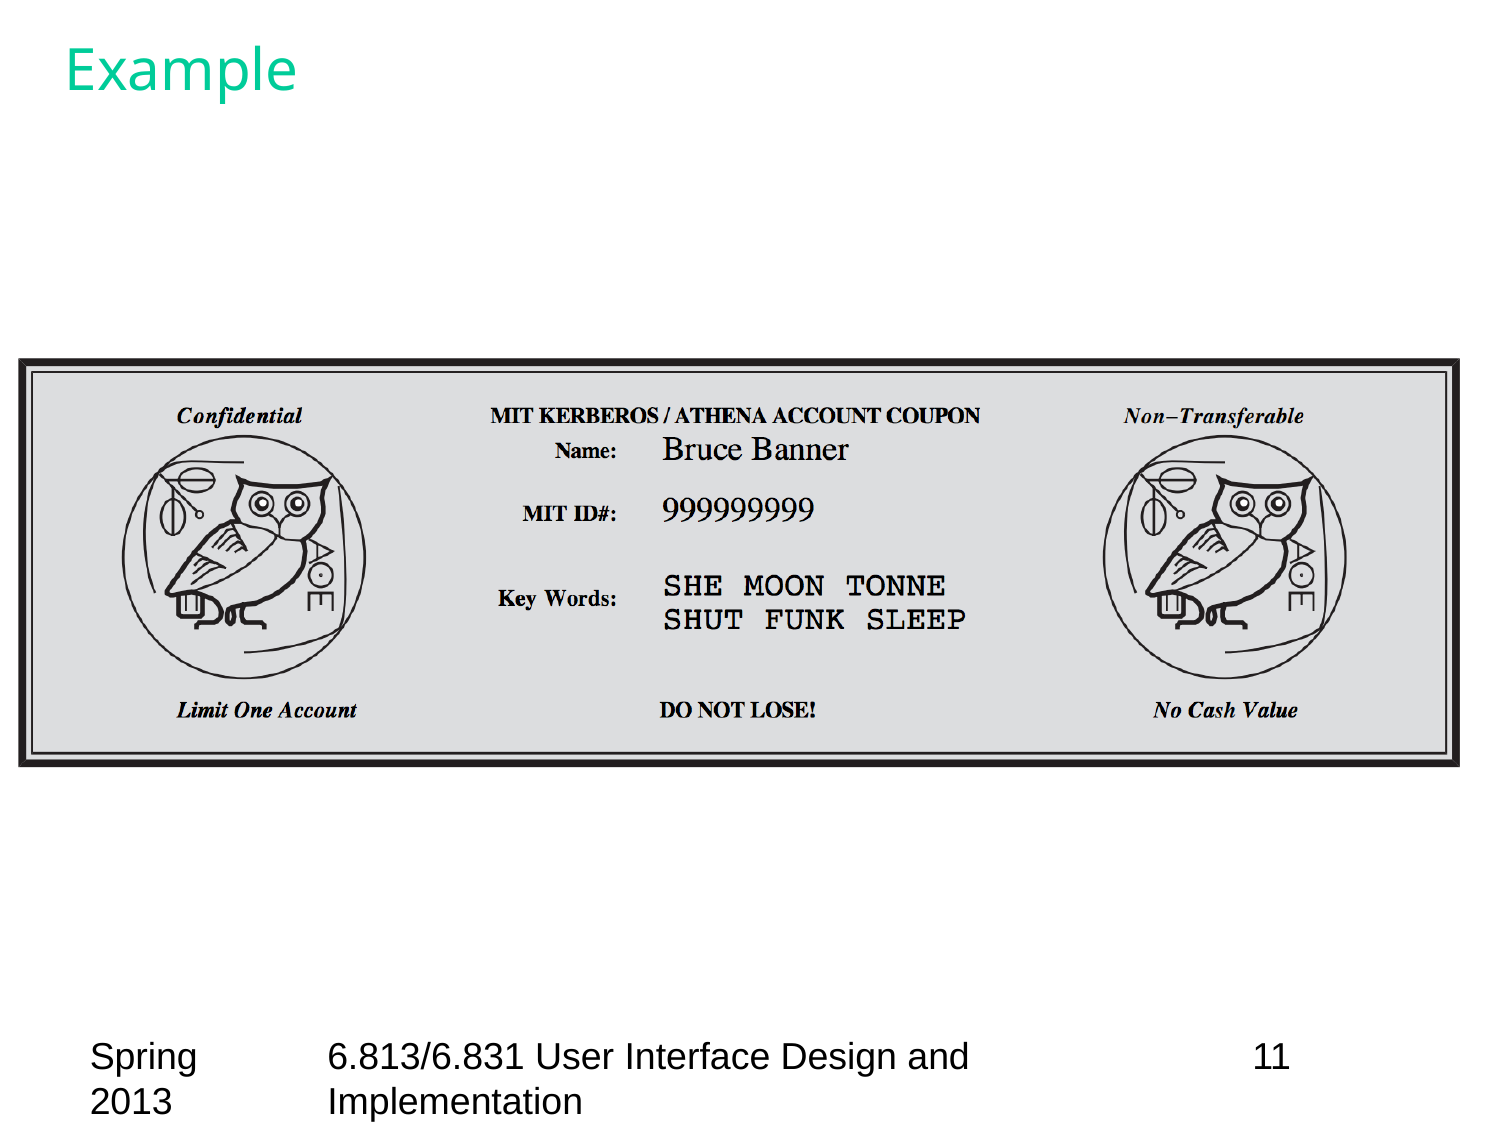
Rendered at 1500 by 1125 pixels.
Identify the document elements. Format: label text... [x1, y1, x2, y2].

footer 6.813/6.831 User Interface Design and Implementation [312, 1024, 1225, 1103]
slide_number <number> [1237, 1024, 1425, 1103]
slide_number Spring 2013 [75, 1024, 300, 1103]
picture [0, 345, 1500, 779]
title Example [50, 24, 1438, 150]
